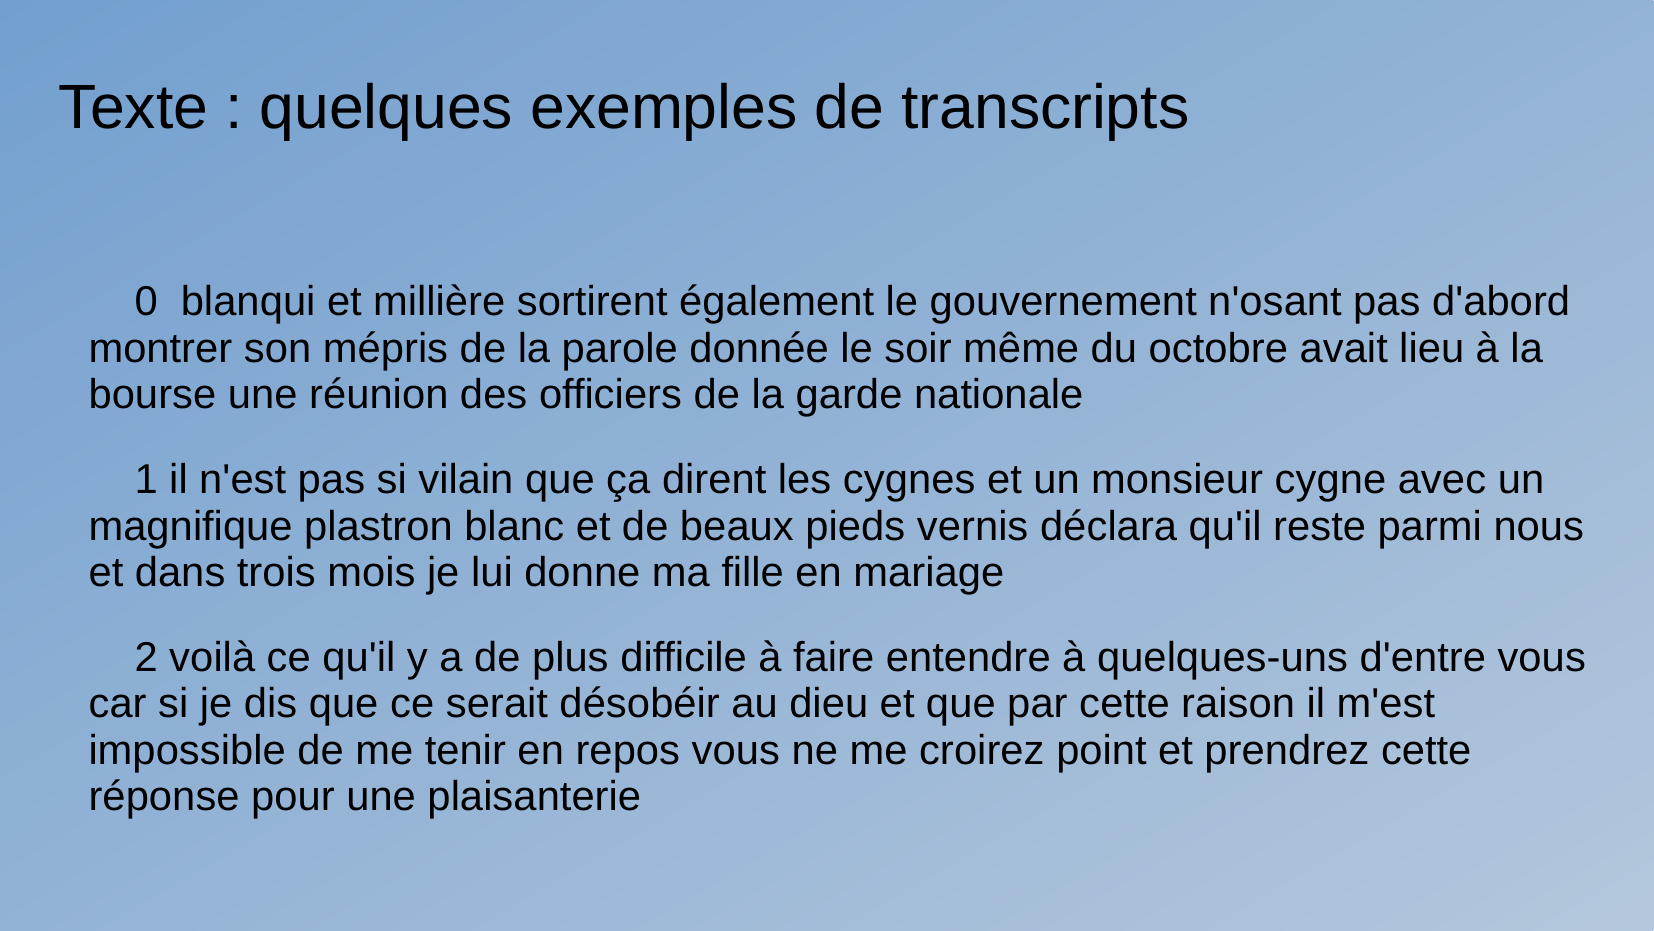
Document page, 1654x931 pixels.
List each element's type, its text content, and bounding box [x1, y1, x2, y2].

list 0 blanqui et millière sortirent également le gouvernement n'osant pas d'abord montrer son mépris de la parole donnée le soir même du octobre avait lieu à la bourse une réunion des officiers de la garde nationale 1 il n'est pas si vilain que ça dirent les cygnes et un monsieur cygne avec un magnifique plastron blanc et de beaux pieds vernis déclara qu'il reste parmi nous et dans trois mois je lui donne ma fille en mariage 2 voilà ce qu'il y a de plus difficile à faire entendre à quelques-uns d'entre vous car si je dis que ce serait désobéir au dieu et que par cette raison il m'est impossible de me tenir en repos vous ne me croirez point et prendrez cette réponse pour une plaisanterie [88, 206, 1625, 931]
title Texte : quelques exemples de transcripts [59, 29, 1548, 185]
